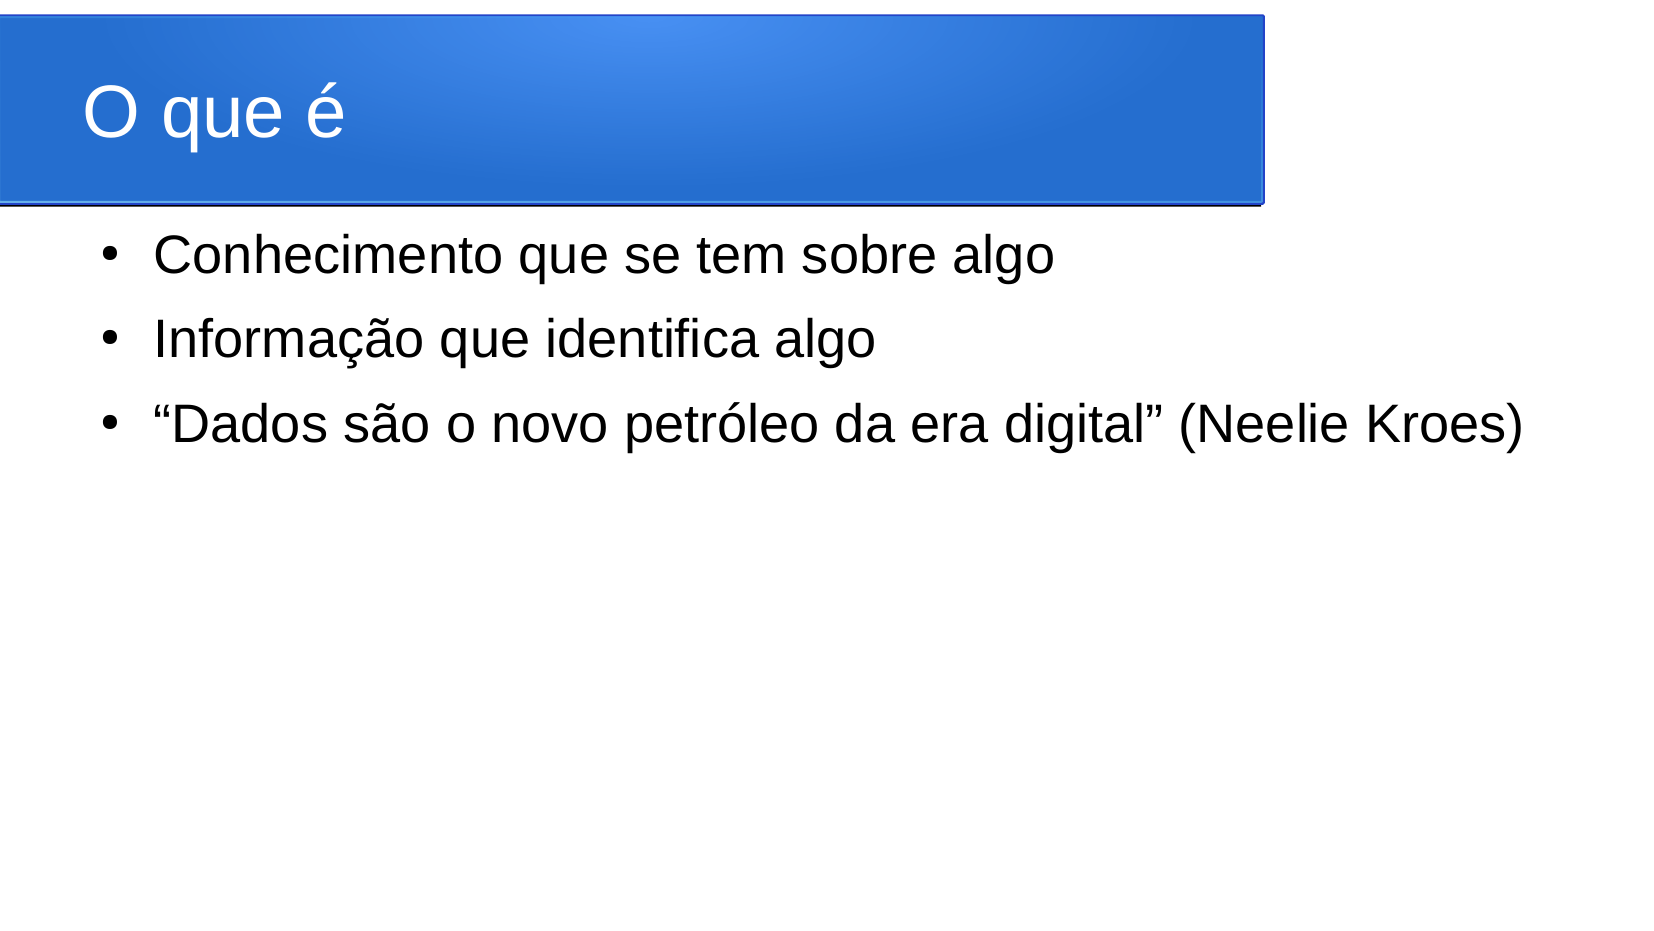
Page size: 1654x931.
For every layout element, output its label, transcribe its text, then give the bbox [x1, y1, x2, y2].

title O que é [82, 35, 1235, 189]
list Conhecimento que se tem sobre algo Informação que identifica algo “Dados são o novo petróleo da era digital” (Neelie Kroes) [82, 224, 1571, 764]
